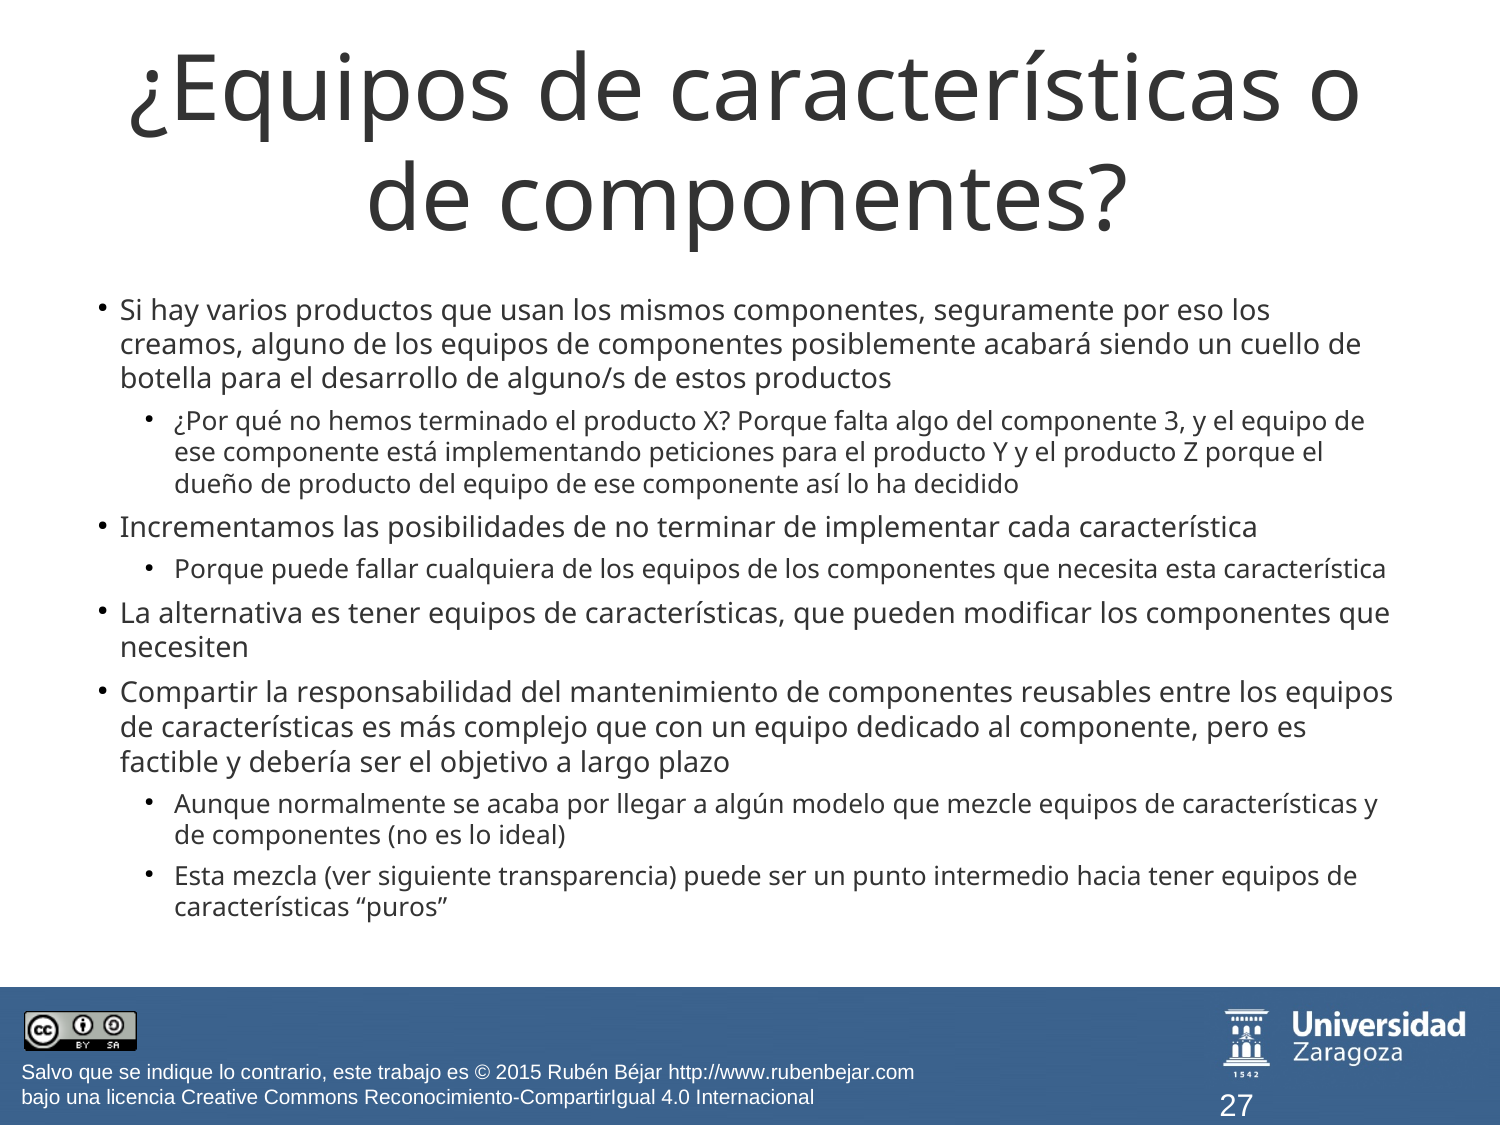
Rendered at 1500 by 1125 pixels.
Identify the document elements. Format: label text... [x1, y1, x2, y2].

title ¿Equipos de características o de componentes? [74, 21, 1420, 257]
list Si hay varios productos que usan los mismos componentes, seguramente por eso los creamos, alguno de los equipos de componentes posiblemente acabará siendo un cuello de botella para el desarrollo de alguno/s de estos productos ¿Por qué no hemos terminado el producto X? Porque falta algo del componente 3, y el equipo de ese componente está implementando peticiones para el producto Y y el producto Z porque el dueño de producto del equipo de ese componente así lo ha decidido Incrementamos las posibilidades de no terminar de implementar cada característica Porque puede fallar cualquiera de los equipos de los componentes que necesita esta característica La alternativa es tener equipos de características, que pueden modificar los componentes que necesiten Compartir la responsabilidad del mantenimiento de componentes reusables entre los equipos de características es más complejo que con un equipo dedicado al componente, pero es factible y debería ser el objetivo a largo plazo Aunque normalmente se acaba por llegar a algún modelo que mezcle equipos de características y de componentes (no es lo ideal) Esta mezcla (ver siguiente transparencia) puede ser un punto intermedio hacia tener equipos de características “puros” [82, 283, 1418, 969]
picture [0, 987, 1500, 1125]
